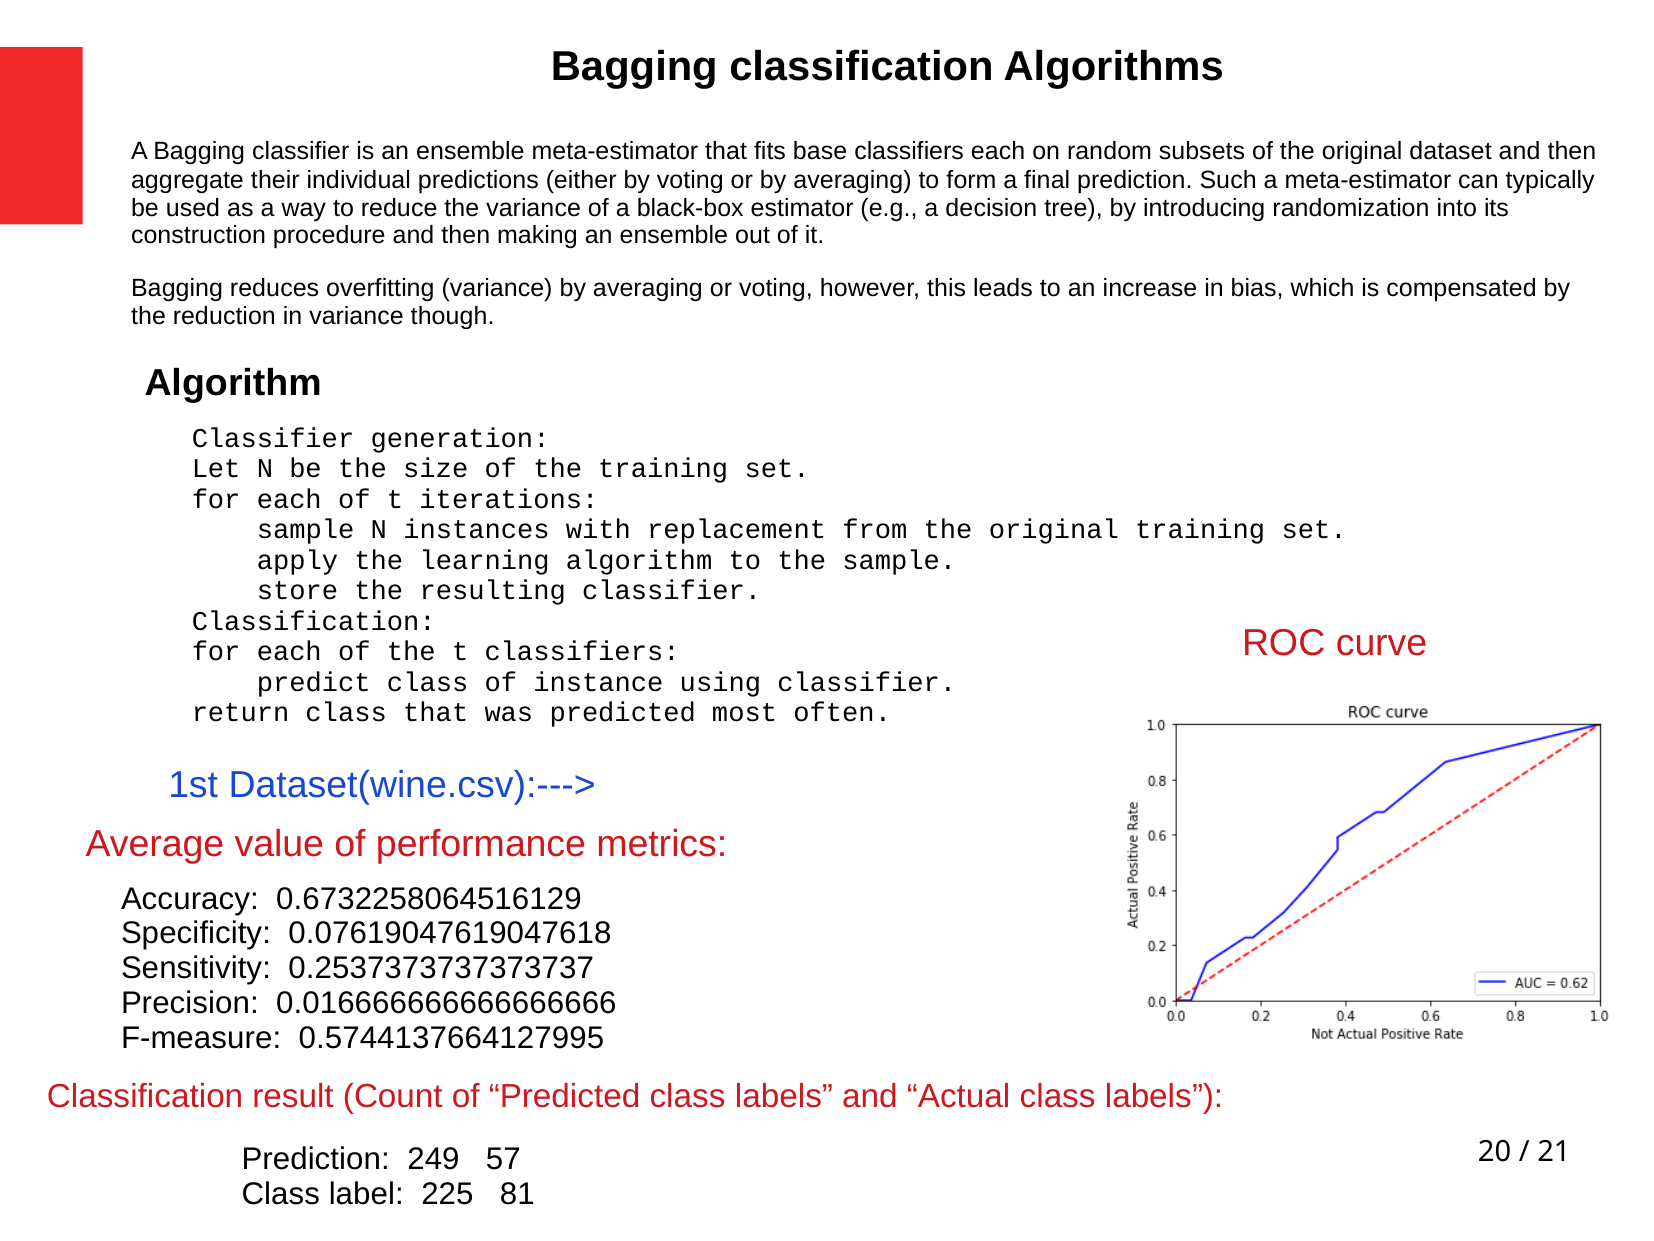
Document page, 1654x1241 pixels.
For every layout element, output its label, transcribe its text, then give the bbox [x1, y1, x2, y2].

text_box Bagging classification Algorithms [536, 35, 1241, 144]
text_box Algorithm [129, 354, 508, 412]
text_box ROC curve [1169, 614, 1501, 671]
text_box Classification result (Count of “Predicted class labels” and “Actual class labels”): [32, 1070, 1241, 1123]
text_box Classifier generation: Let N be the size of the training set. for each of t iterations: sample N instances with replacement from the original training set. apply the learning algorithm to the sample. store the resulting classifier. Classification: for each of the t classifiers: predict class of instance using classifier. return class that was predicted most often. [177, 417, 1477, 738]
text_box 1st Dataset(wine.csv):---> [153, 755, 612, 813]
text_box A Bagging classifier is an ensemble meta-estimator that fits base classifiers each on random subsets of the original dataset and then aggregate their individual predictions (either by voting or by averaging) to form a final prediction. Such a meta-estimator can typically be used as a way to reduce the variance of a black-box estimator (e.g., a decision tree), by introducing randomization into its construction procedure and then making an ensemble out of it. Bagging reduces overfitting (variance) by averaging or voting, however, this leads to an increase in bias, which is compensated by the reduction in variance though. [116, 129, 1619, 386]
text_box Average value of performance metrics: [70, 814, 743, 872]
picture [1120, 696, 1619, 1049]
text_box Accuracy: 0.6732258064516129 Specificity: 0.07619047619047618 Sensitivity: 0.2537373737373737 Precision: 0.016666666666666666 F-measure: 0.5744137664127995 [106, 873, 726, 1063]
text_box Prediction: 249 57 Class label: 225 81 [226, 1133, 721, 1219]
